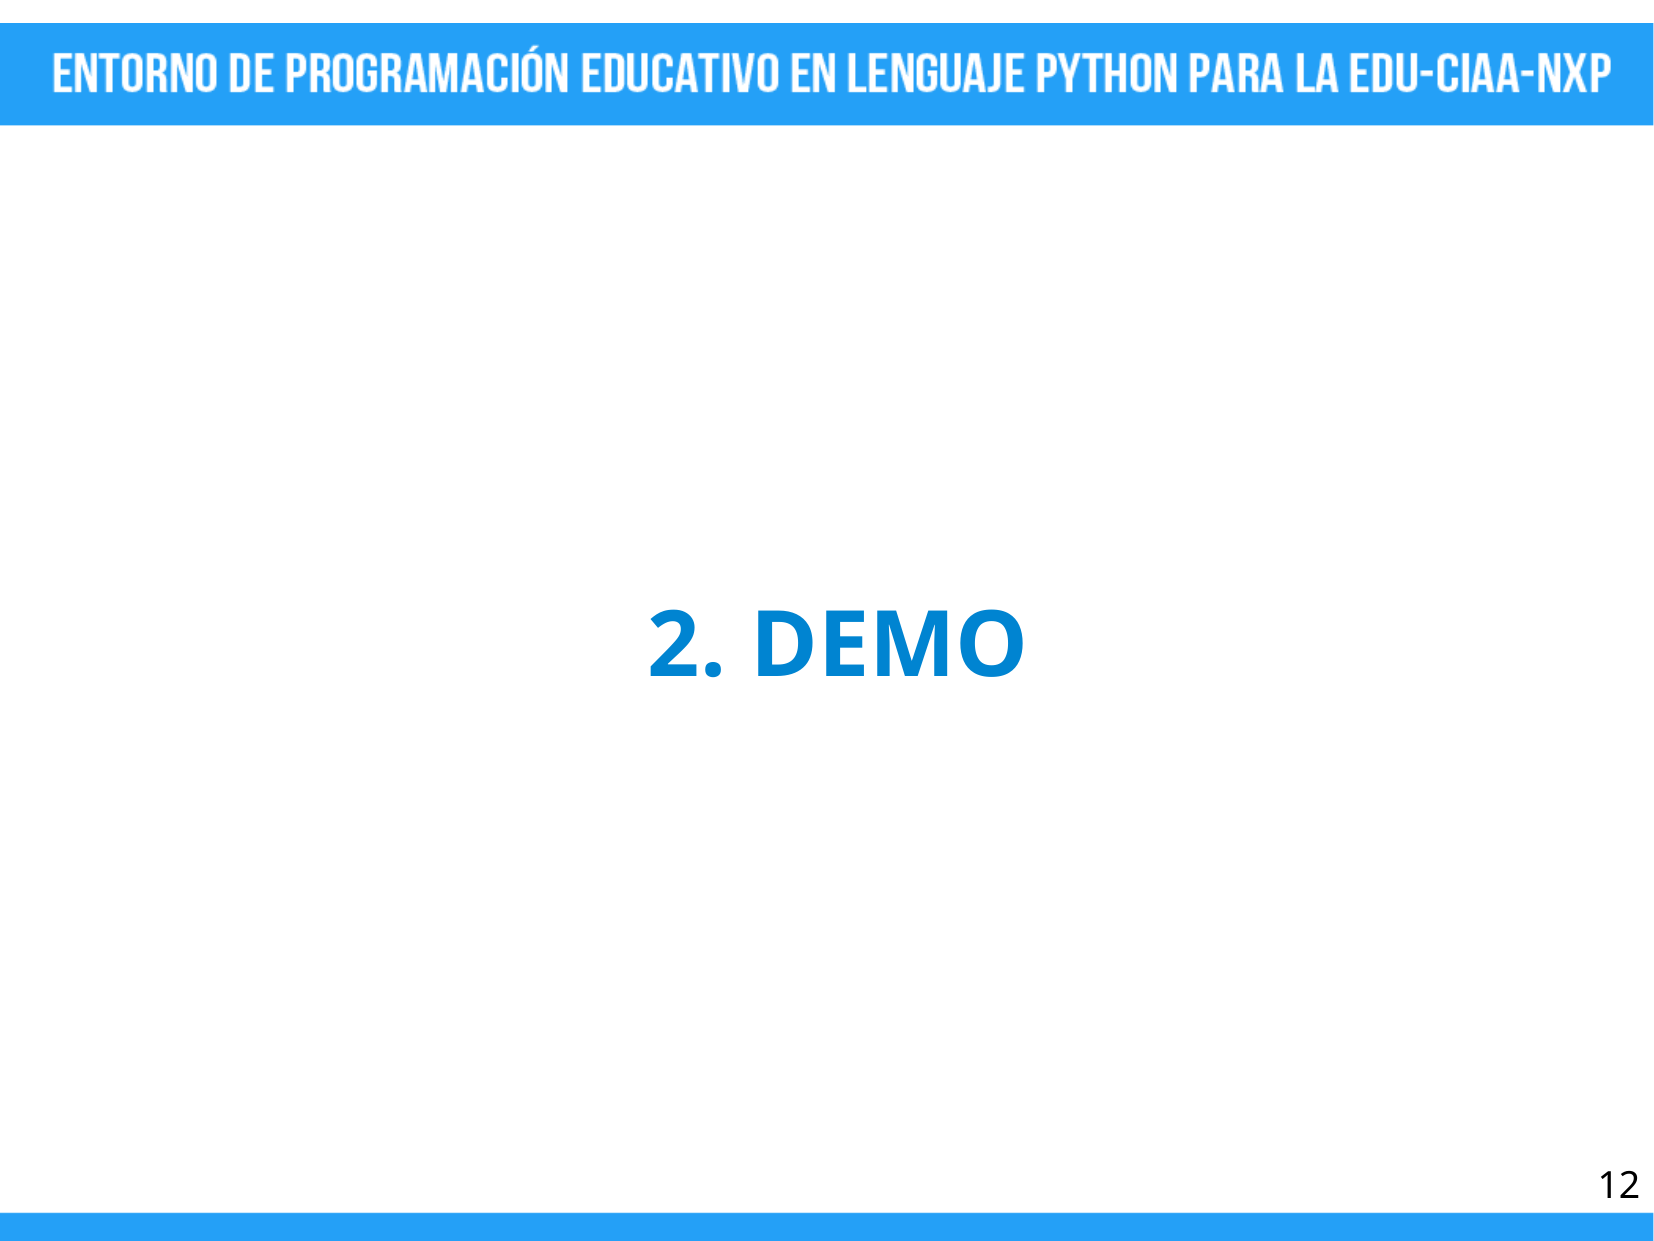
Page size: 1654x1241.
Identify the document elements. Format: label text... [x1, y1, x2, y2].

picture [0, 23, 1654, 1241]
text_box 12 [1582, 1151, 1654, 1241]
title 2. DEMO [94, 537, 1583, 745]
